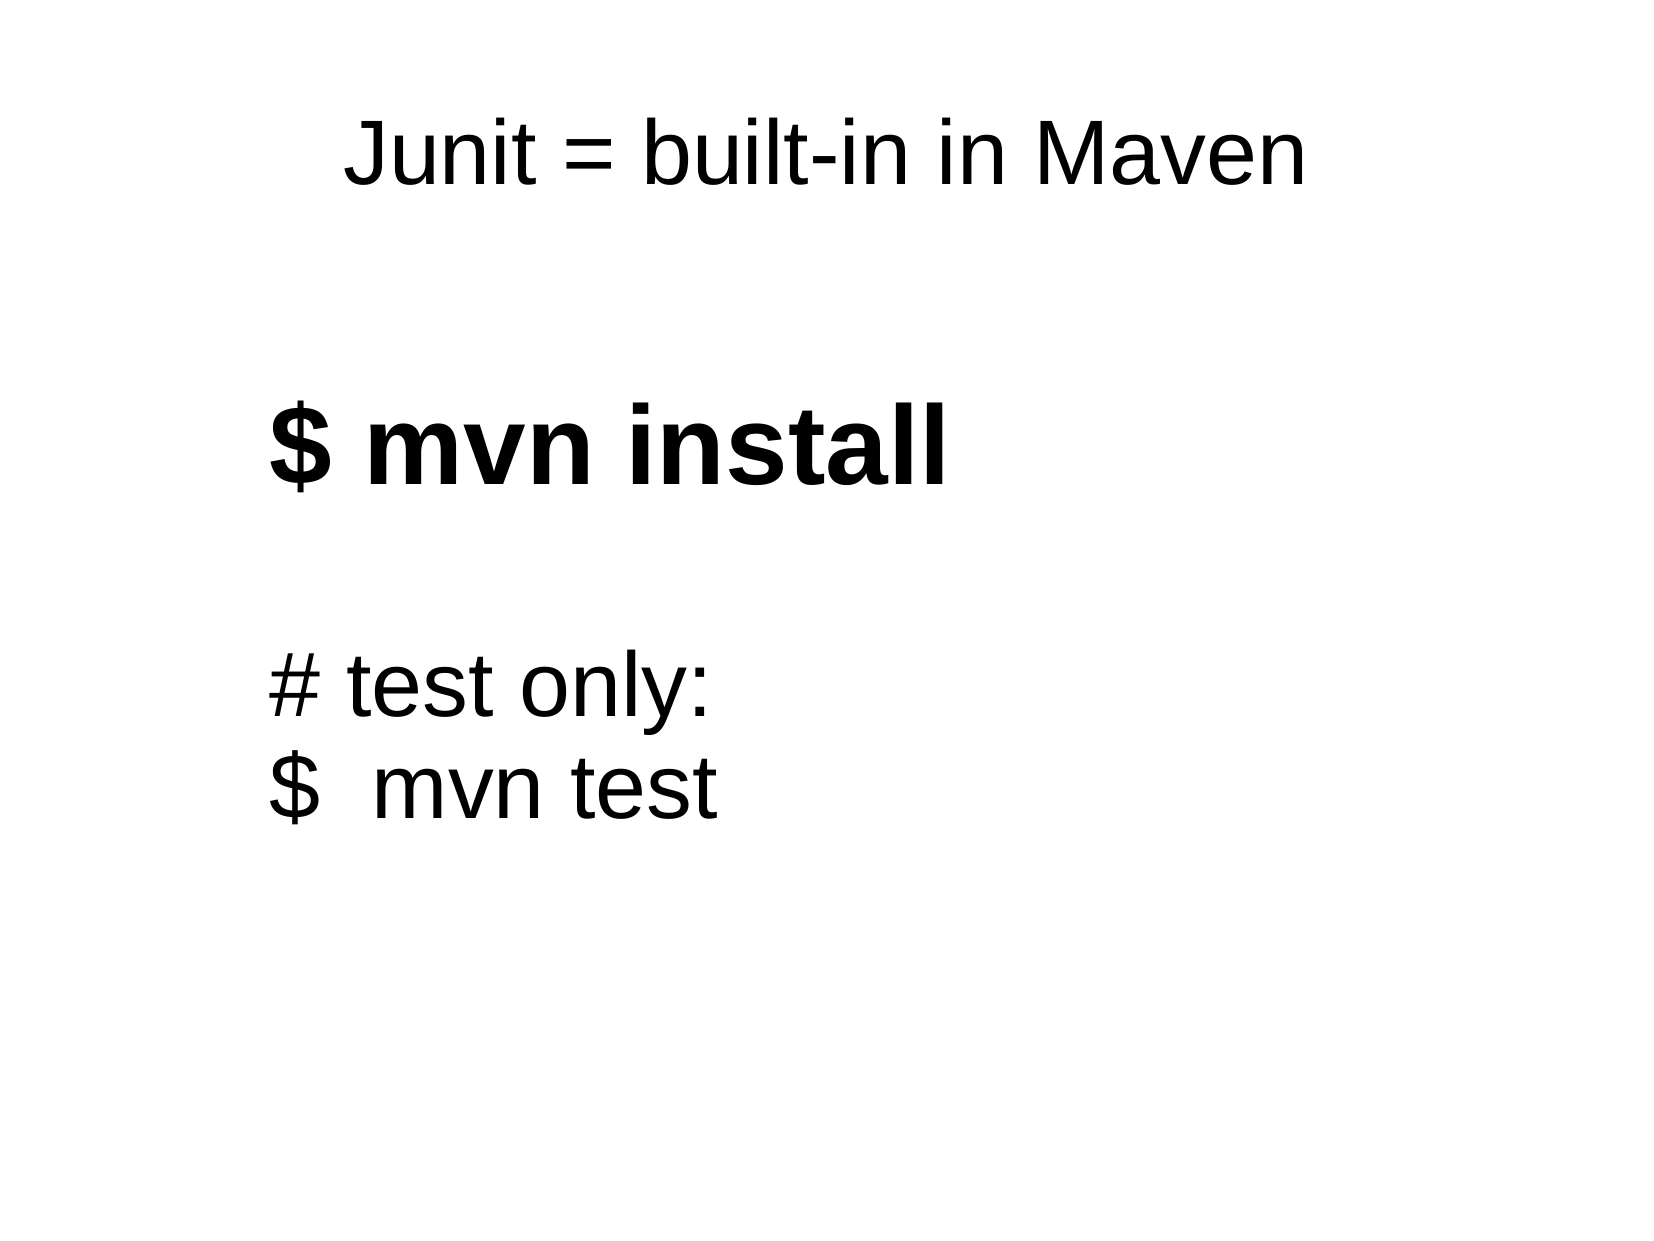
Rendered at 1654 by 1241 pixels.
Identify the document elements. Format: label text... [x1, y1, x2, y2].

text_box $ mvn install # test only: $ mvn test [255, 375, 1621, 1143]
title Junit = built-in in Maven [82, 49, 1571, 257]
